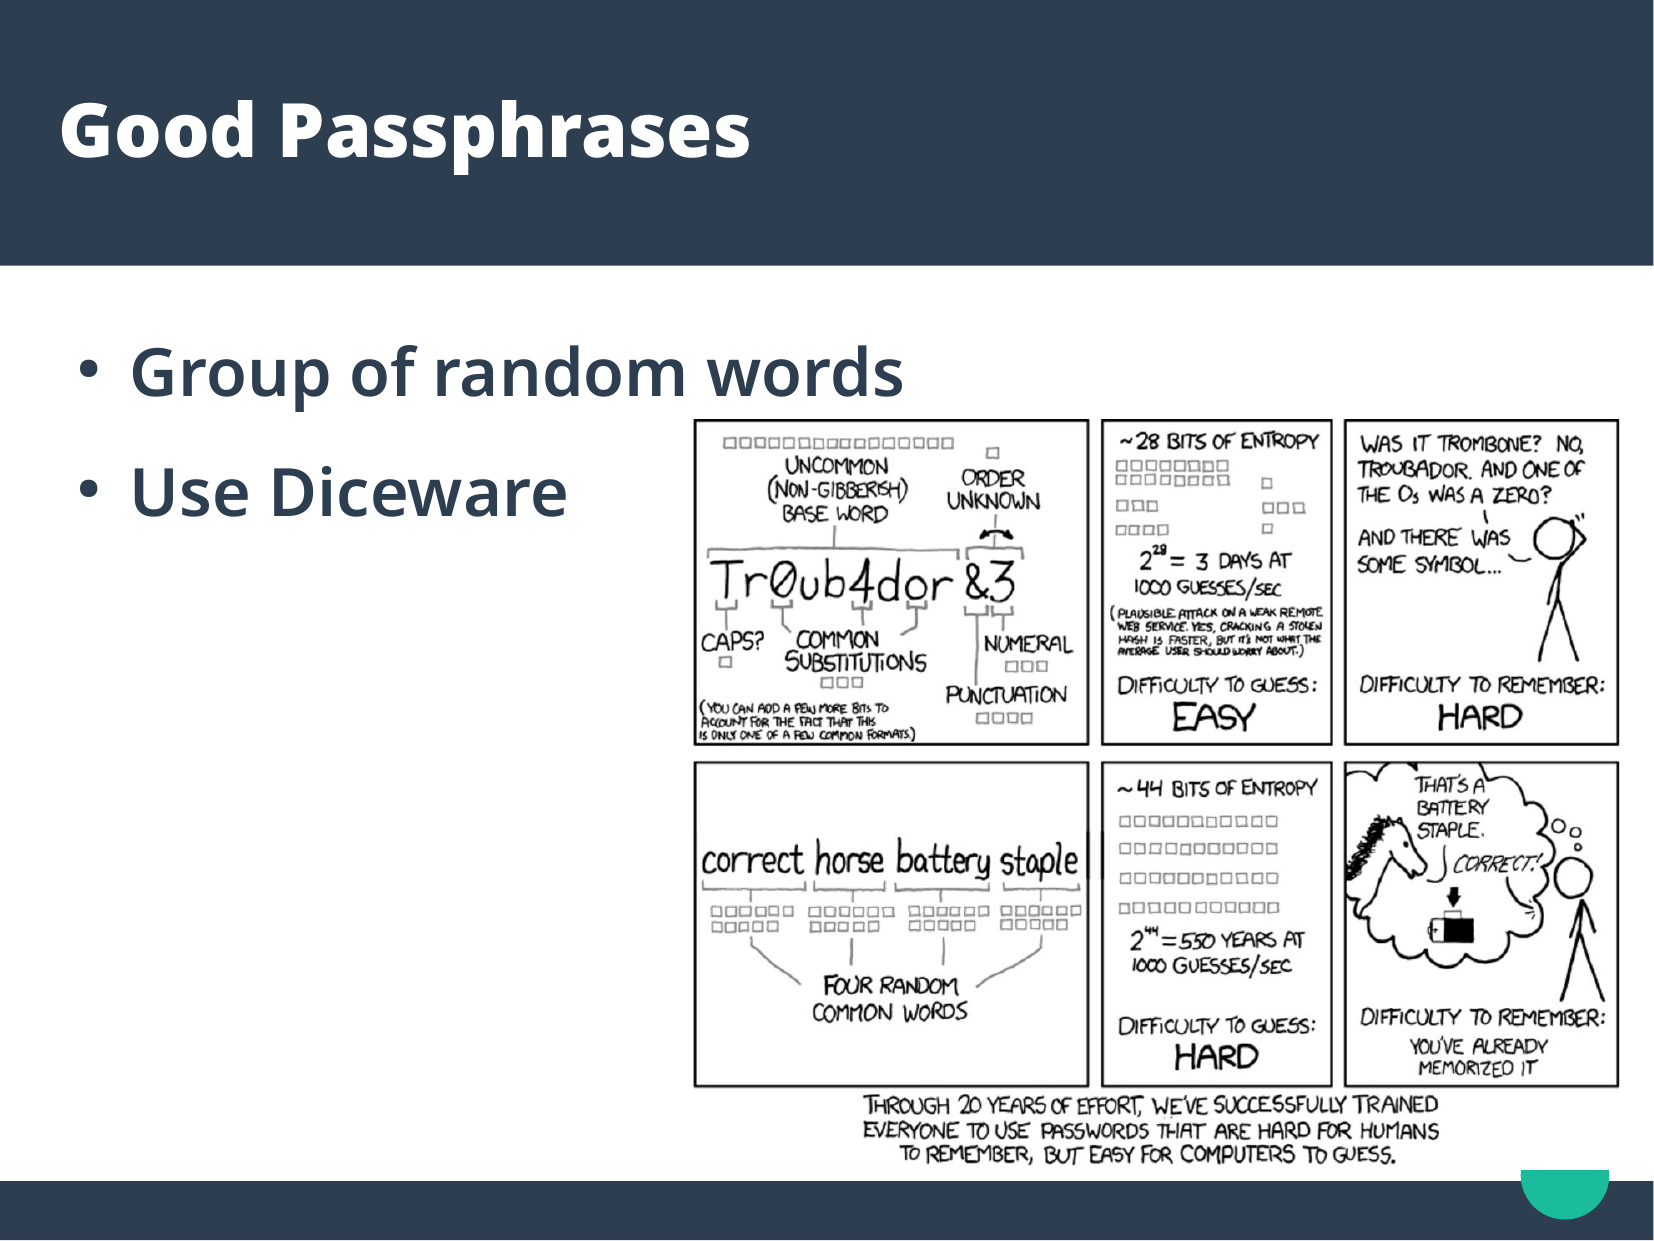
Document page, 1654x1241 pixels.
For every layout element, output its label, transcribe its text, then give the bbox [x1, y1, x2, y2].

list Group of random words Use Diceware [59, 324, 1595, 1152]
title Good Passphrases [59, 49, 1595, 207]
picture [486, 419, 1654, 1171]
